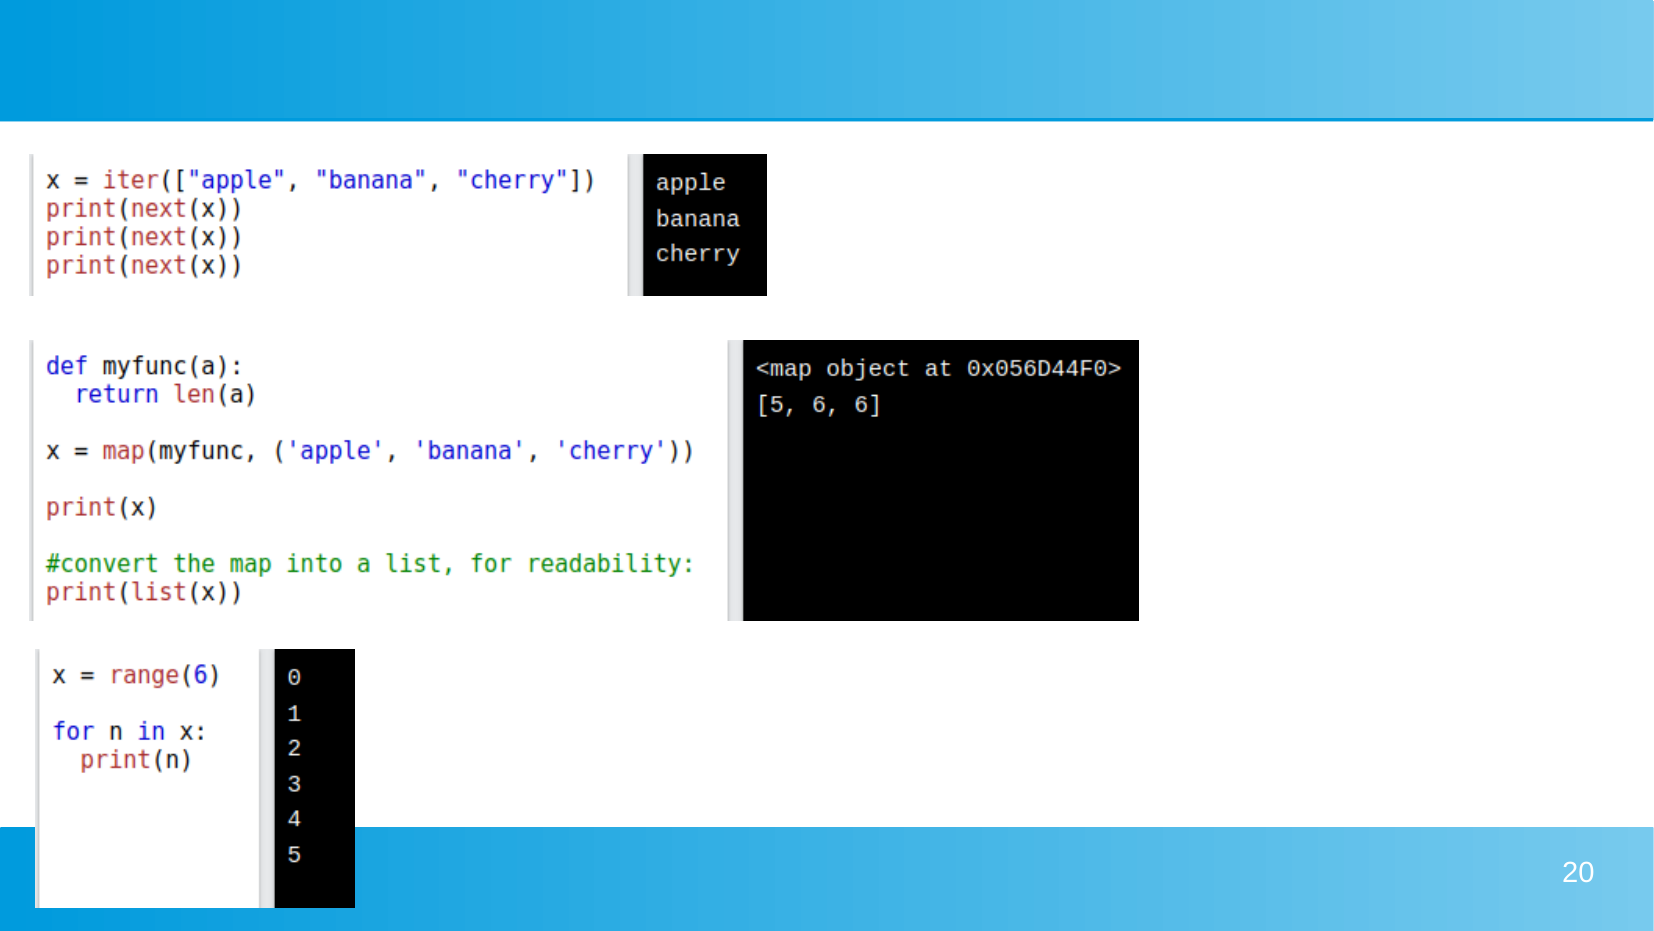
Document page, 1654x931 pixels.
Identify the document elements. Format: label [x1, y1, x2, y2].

picture [35, 649, 355, 908]
picture [29, 154, 767, 296]
picture [29, 340, 1139, 621]
